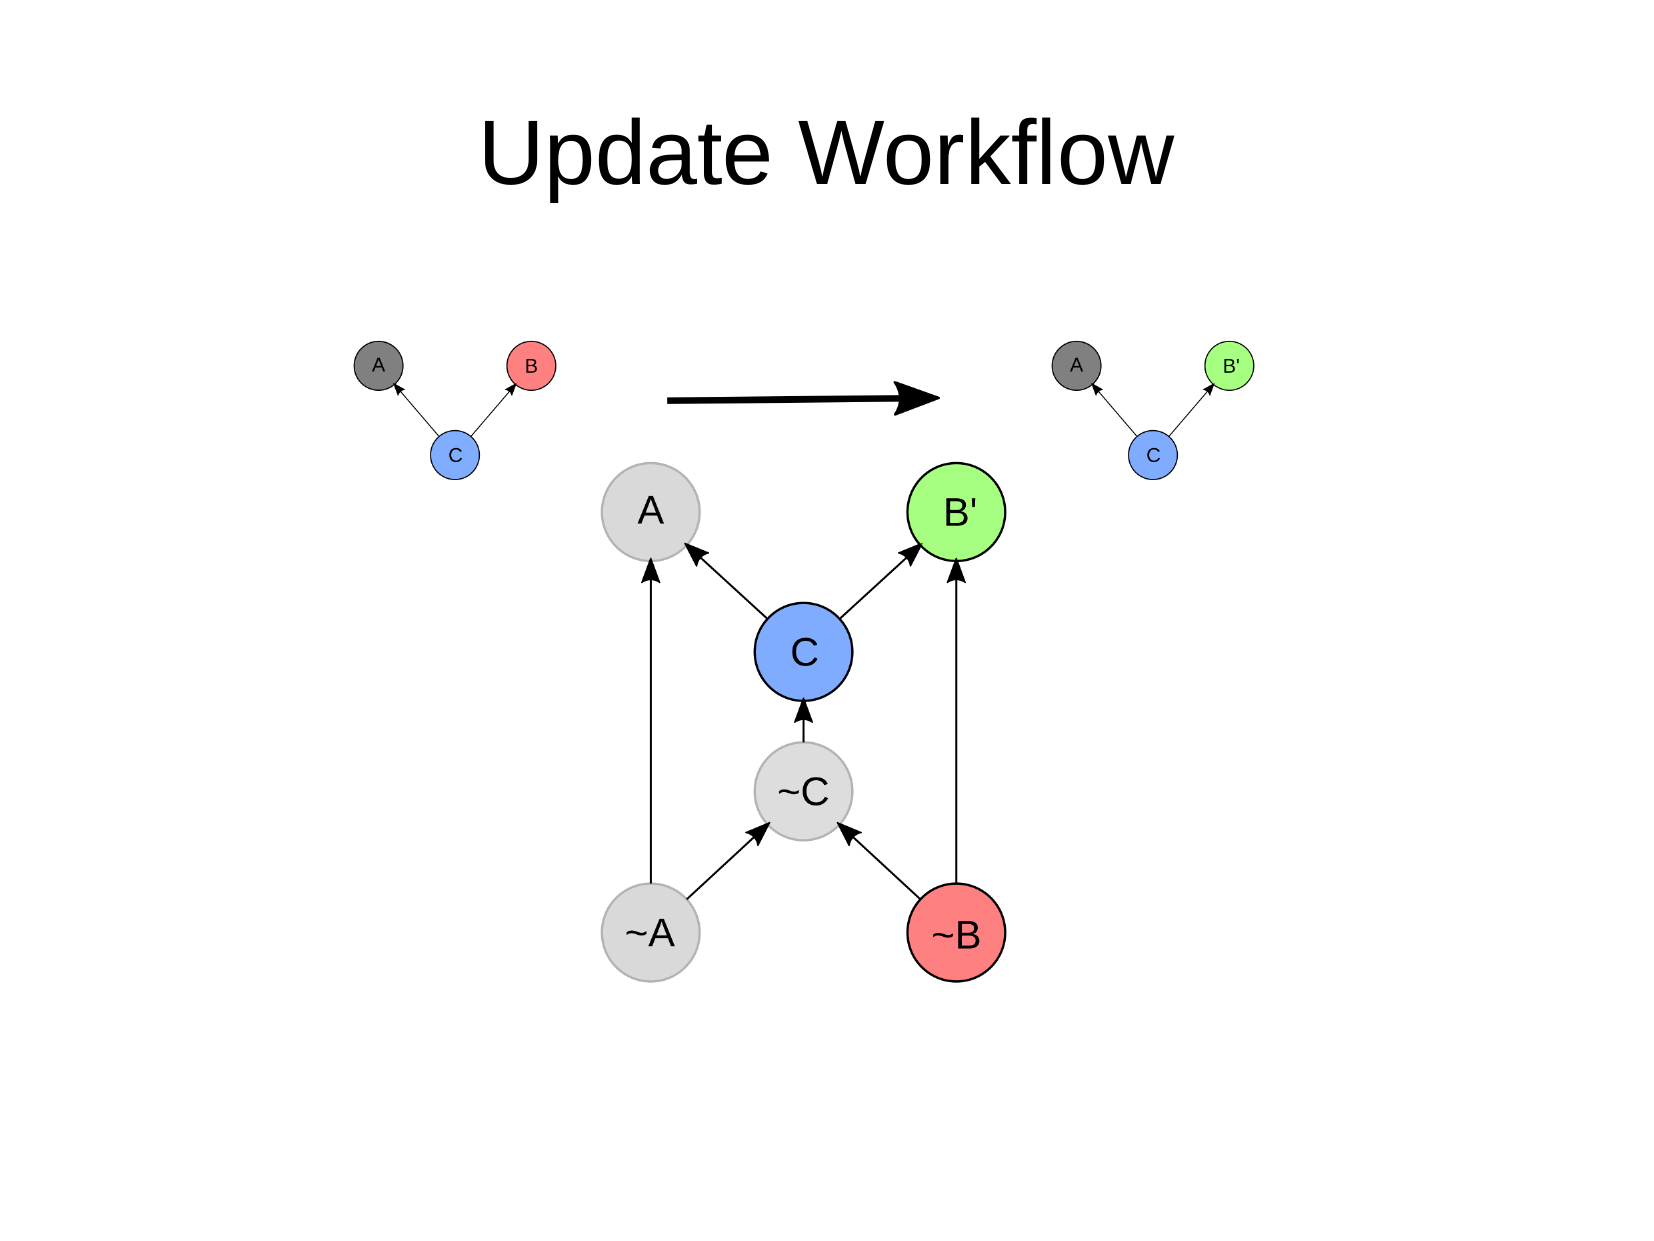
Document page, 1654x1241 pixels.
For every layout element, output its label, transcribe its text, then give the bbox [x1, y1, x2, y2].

picture [187, 290, 1467, 1010]
title Update Workflow [82, 49, 1571, 257]
